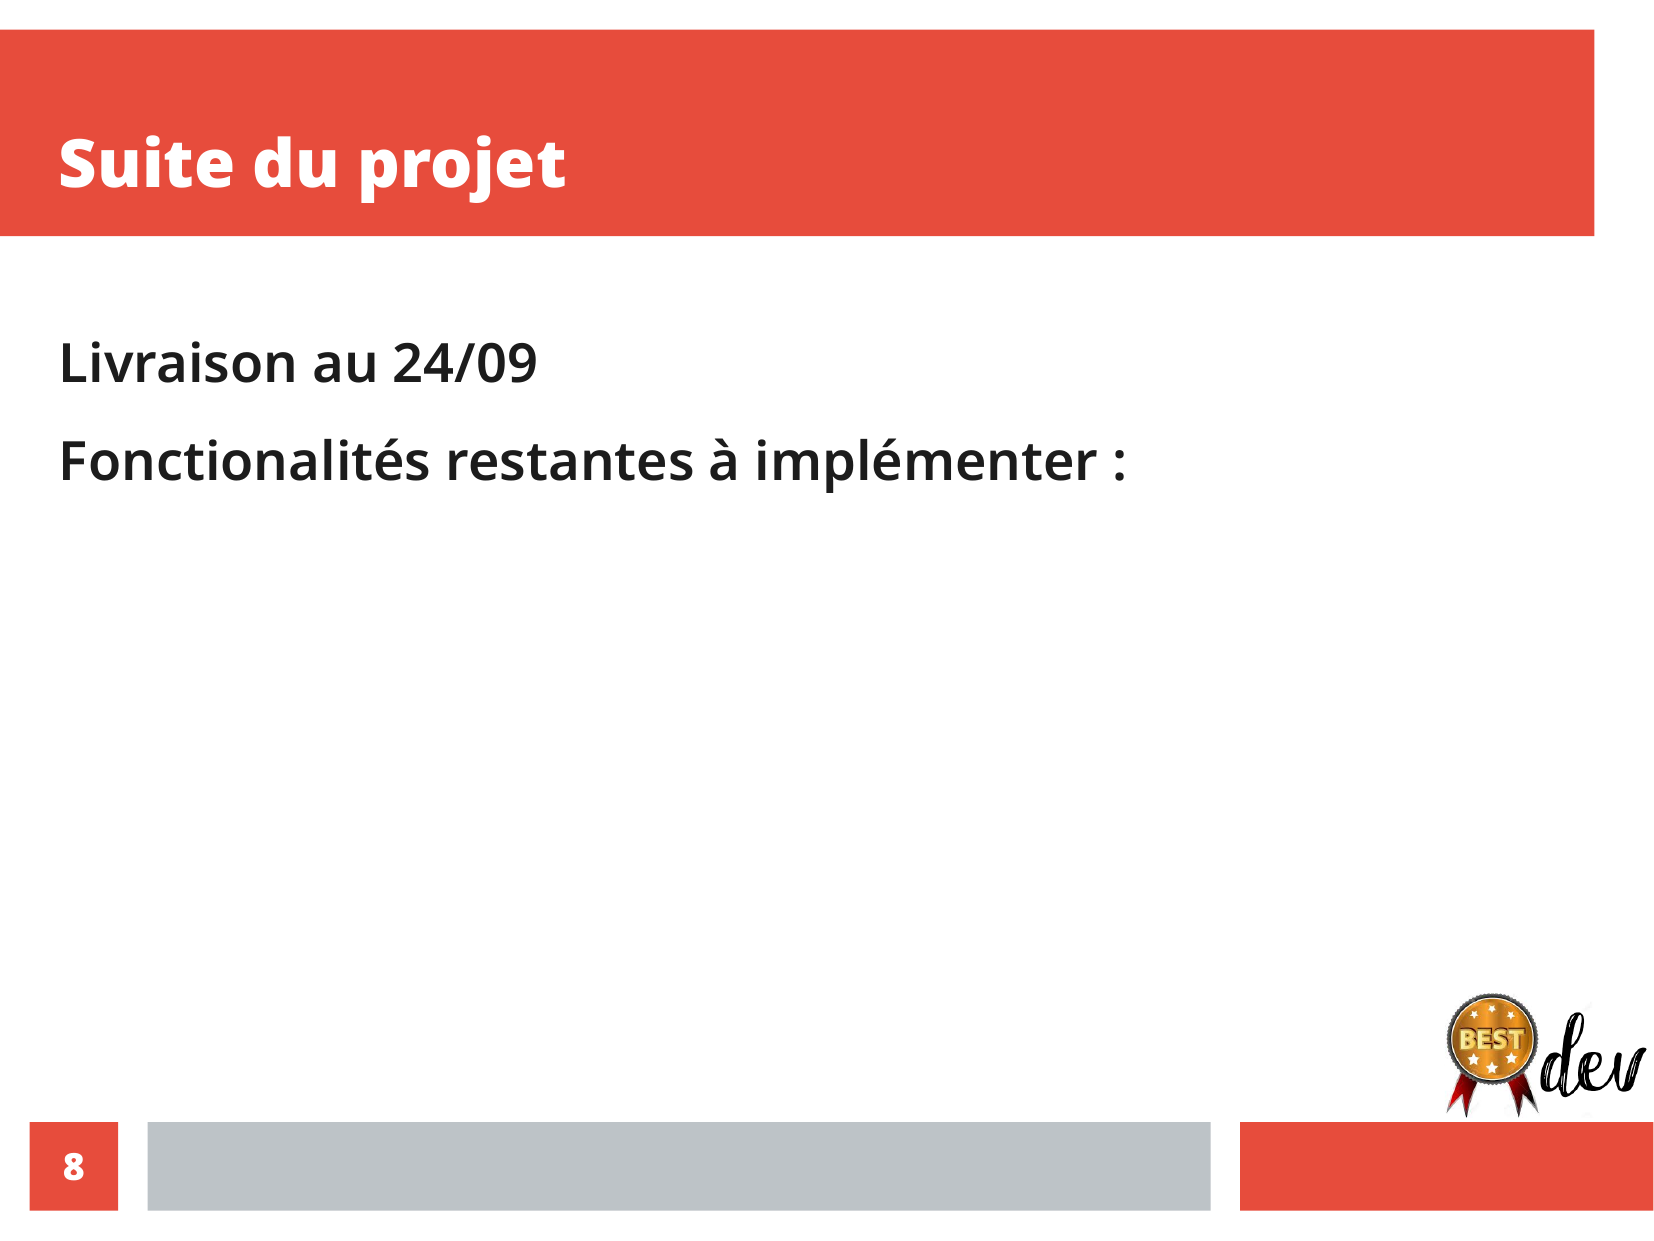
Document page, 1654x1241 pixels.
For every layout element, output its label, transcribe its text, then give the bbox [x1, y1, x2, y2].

picture [1441, 992, 1649, 1118]
title Suite du projet [59, 59, 1595, 207]
list Livraison au 24/09 Fonctionalités restantes à implémenter : [59, 324, 1565, 1093]
